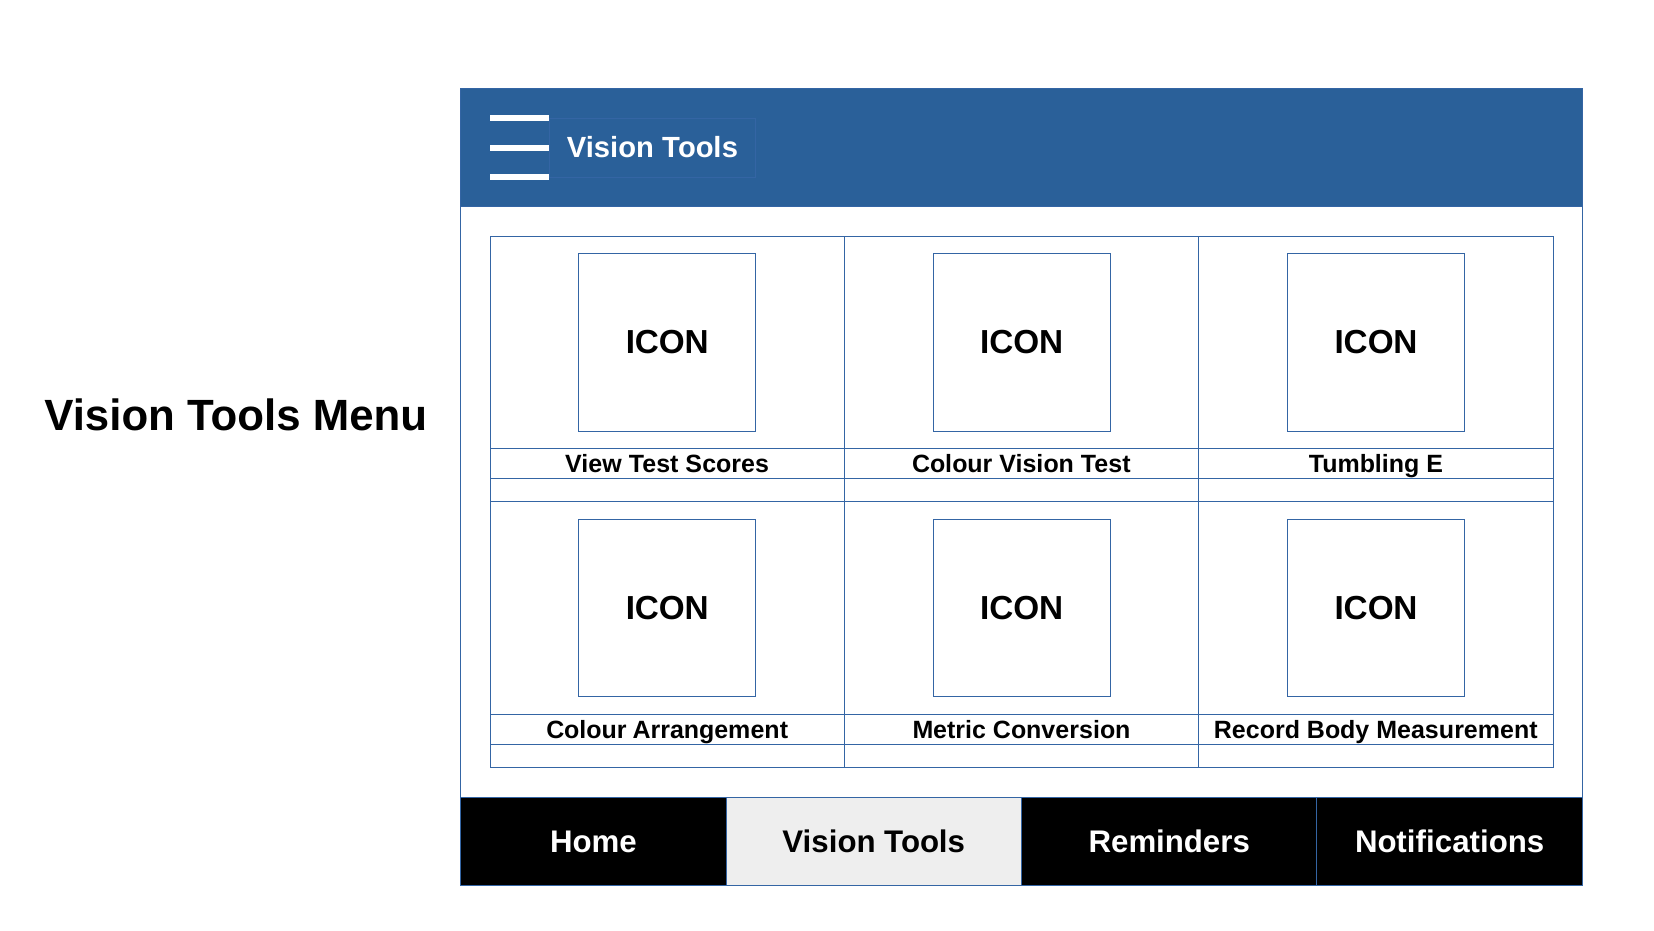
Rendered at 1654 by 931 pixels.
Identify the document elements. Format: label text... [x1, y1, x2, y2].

text_box ICON [933, 253, 1111, 432]
text_box Vision Tools [726, 797, 1021, 886]
text_box Colour Vision Test [844, 448, 1198, 479]
text_box ICON [578, 519, 756, 697]
text_box Home [460, 797, 726, 886]
text_box ICON [1287, 253, 1465, 432]
text_box Reminders [1021, 797, 1316, 886]
text_box View Test Scores [490, 448, 844, 479]
text_box [460, 88, 1583, 797]
text_box ICON [933, 519, 1111, 697]
text_box Record Body Measurement [1199, 714, 1554, 745]
text_box Vision Tools [549, 118, 756, 178]
text_box ICON [578, 253, 756, 432]
text_box Tumbling E [1198, 448, 1554, 479]
text_box ICON [1287, 519, 1465, 697]
text_box Colour Arrangement [490, 714, 845, 745]
text_box Notifications [1316, 797, 1583, 886]
text_box Metric Conversion [845, 714, 1199, 745]
text_box Vision Tools Menu [29, 383, 443, 448]
